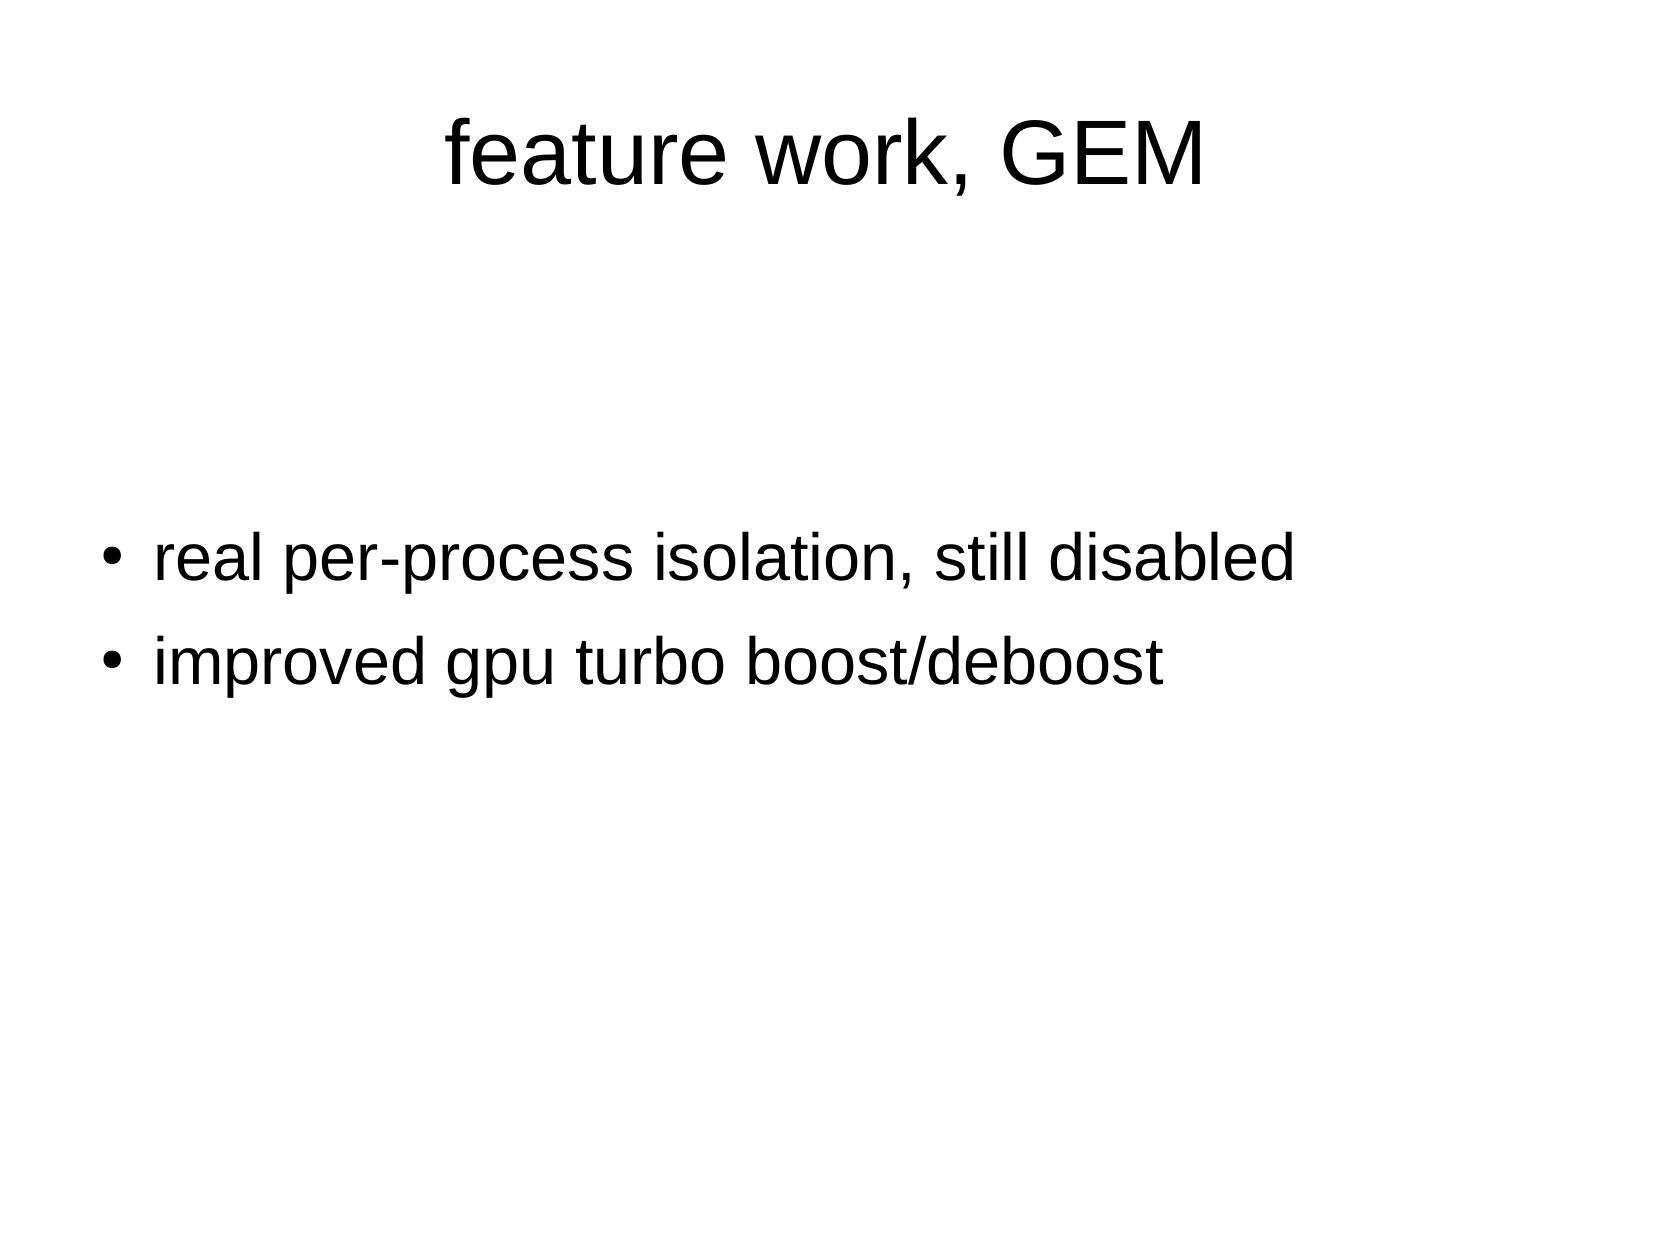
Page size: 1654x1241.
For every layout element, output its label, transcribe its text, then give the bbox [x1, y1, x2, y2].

title feature work, GEM [82, 49, 1571, 257]
list real per-process isolation, still disabled improved gpu turbo boost/deboost [82, 519, 1571, 1109]
